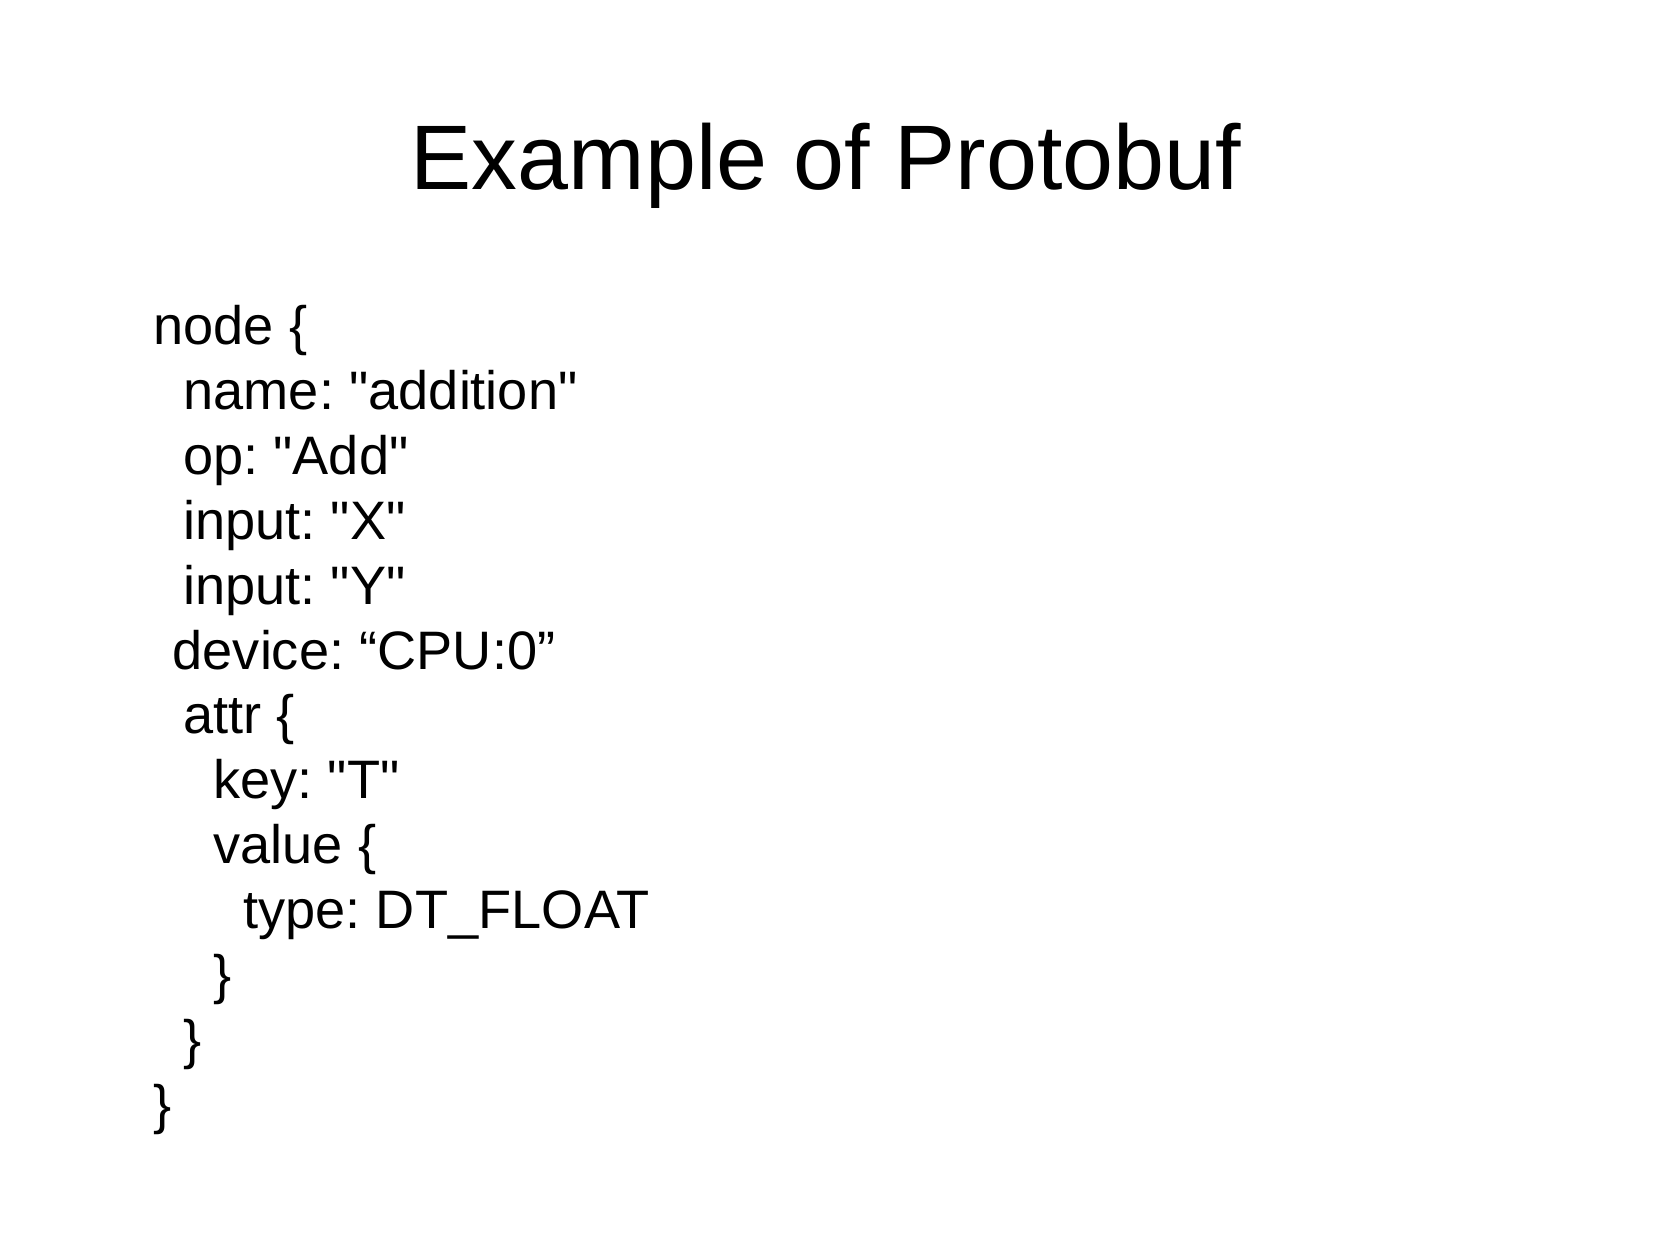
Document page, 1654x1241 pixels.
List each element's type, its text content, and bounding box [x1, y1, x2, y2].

text_box node { name: "addition" op: "Add" input: "X" input: "Y" device: “CPU:0” attr { key: "T" value { type: DT_FLOAT } } } [82, 290, 1571, 1010]
text_box Example of Protobuf [82, 49, 1571, 257]
